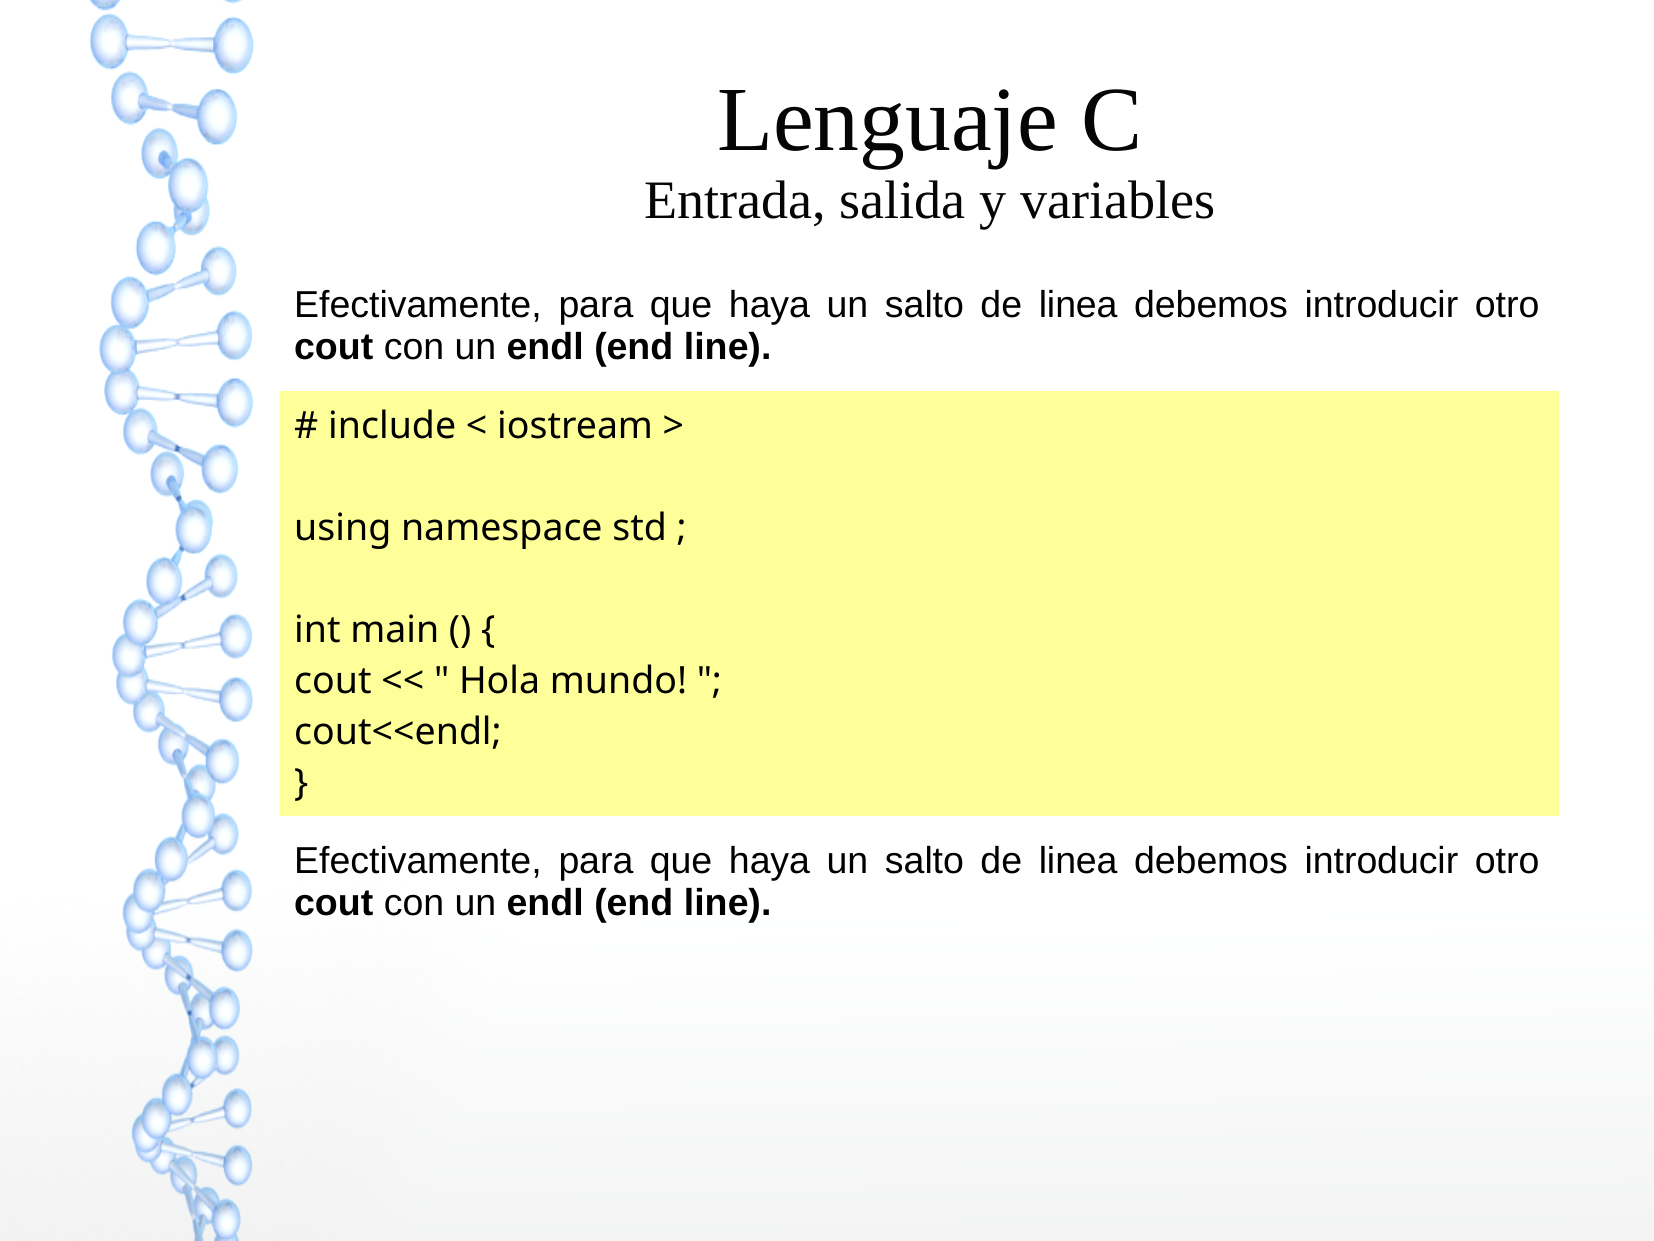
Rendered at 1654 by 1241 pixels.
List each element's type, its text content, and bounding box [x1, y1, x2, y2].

text_box Efectivamente, para que haya un salto de linea debemos introducir otro cout con un endl (end line). [279, 276, 1555, 376]
text_box # include < iostream > using namespace std ; int main () { cout << " Hola mundo! "; cout<<endl; } [279, 391, 1560, 816]
text_box Efectivamente, para que haya un salto de linea debemos introducir otro cout con un endl (end line). [279, 831, 1555, 931]
picture [0, 0, 1654, 1241]
title Lenguaje C Entrada, salida y variables [265, 47, 1595, 252]
